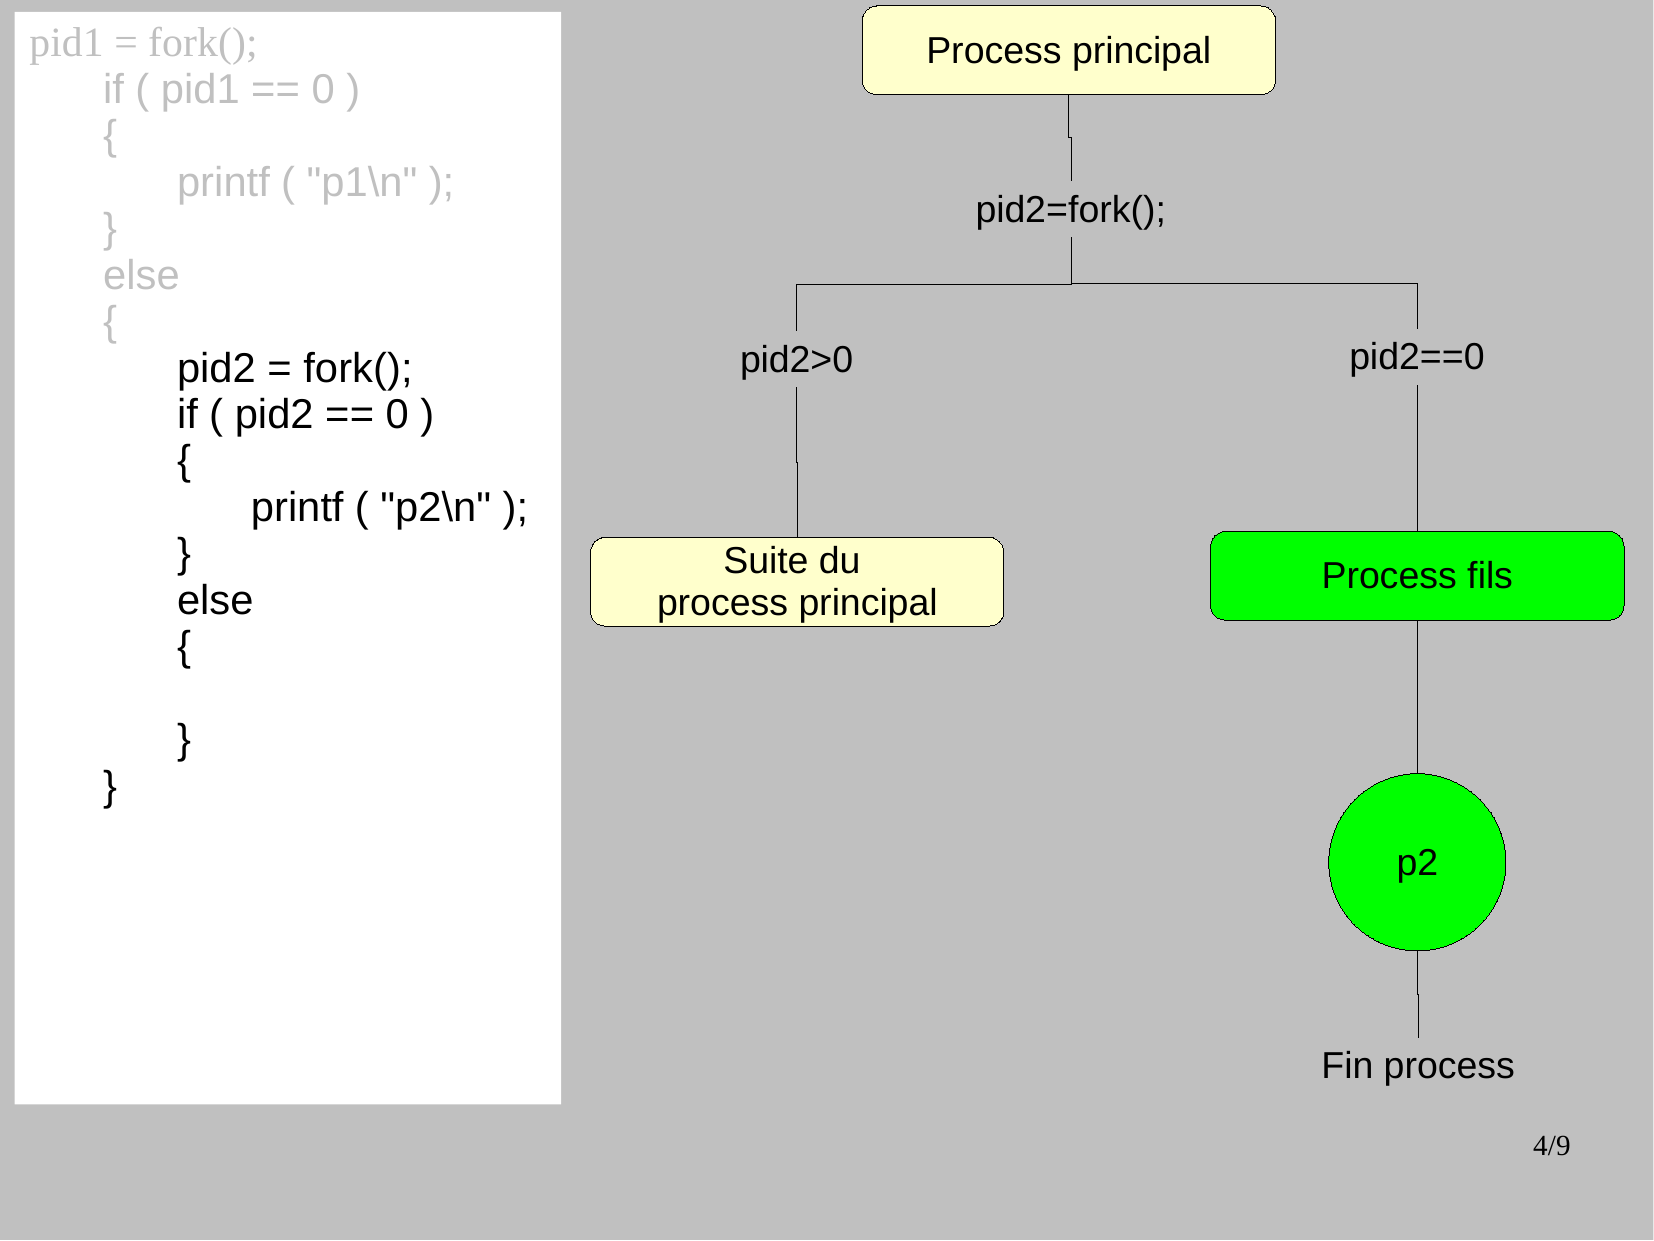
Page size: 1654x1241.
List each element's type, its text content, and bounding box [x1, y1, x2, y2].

text_box pid2>0 [725, 330, 869, 388]
text_box Process fils [1210, 531, 1625, 621]
text_box p2 [1328, 773, 1506, 951]
text_box Suite du process principal [590, 537, 1004, 627]
text_box Process principal [862, 5, 1276, 95]
text_box Fin process [1306, 1037, 1530, 1094]
text_box pid1 = fork(); if ( pid1 == 0 ) { printf ( "p1\n" ); } else { pid2 = fork(); if ( pid2 == 0 ) { printf ( "p2\n" ); } else { } } [14, 11, 562, 1105]
text_box pid2=fork(); [960, 180, 1182, 238]
text_box pid2==0 [1334, 328, 1500, 386]
